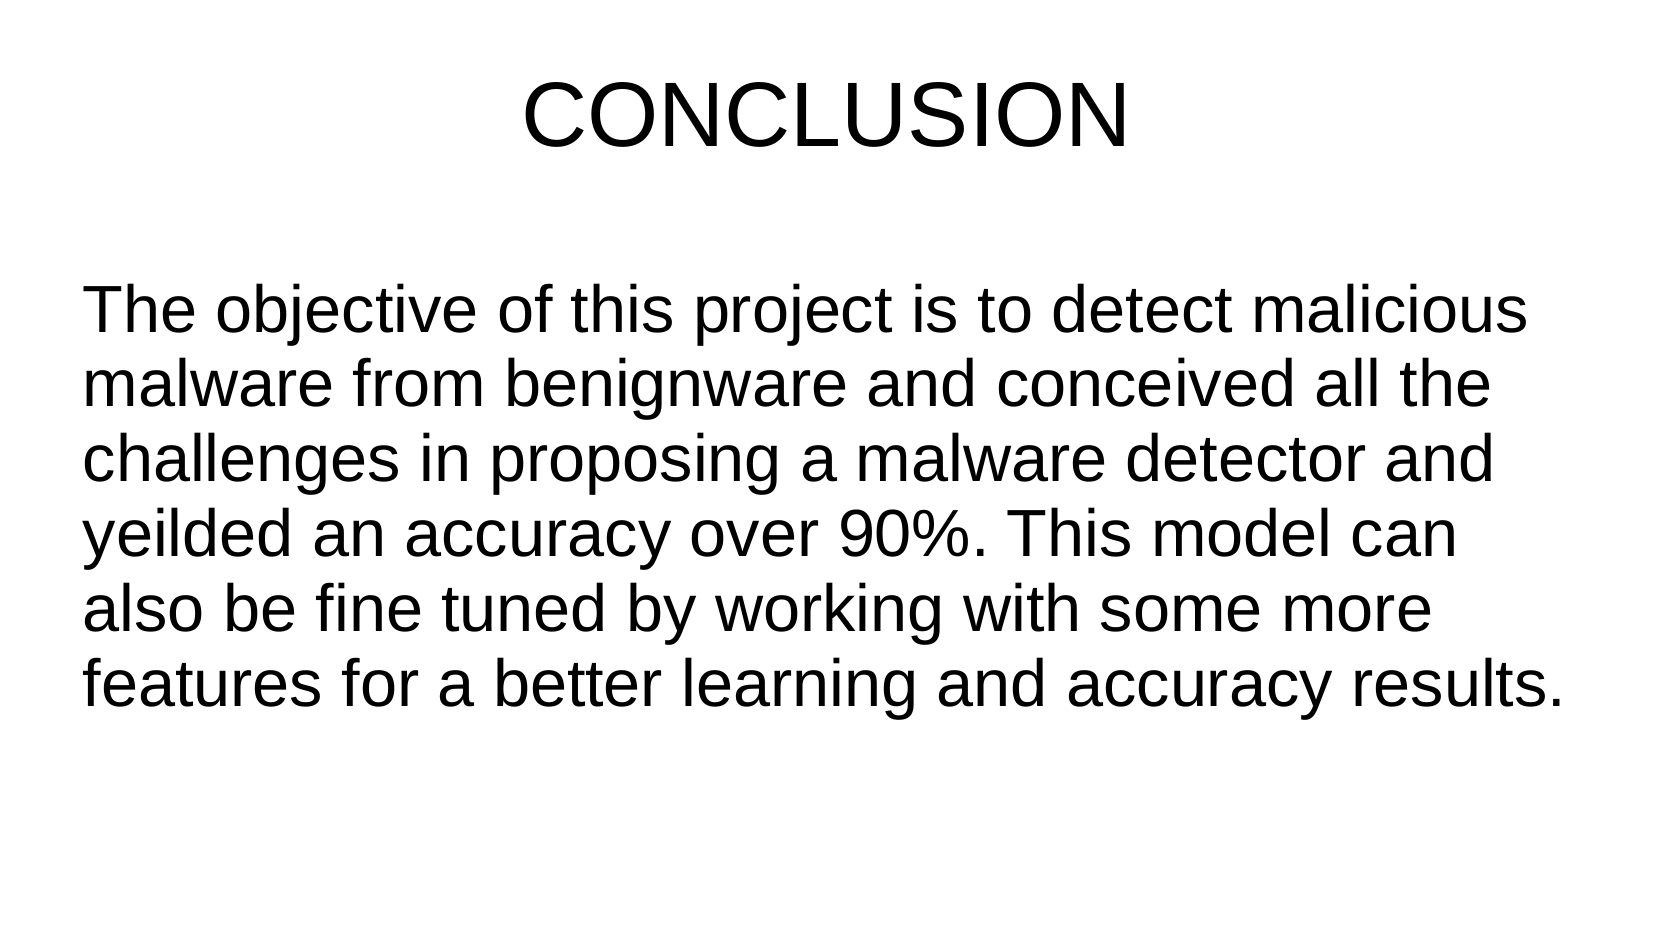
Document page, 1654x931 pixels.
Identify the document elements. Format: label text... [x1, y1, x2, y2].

list The objective of this project is to detect malicious malware from benignware and conceived all the challenges in proposing a malware detector and yeilded an accuracy over 90%. This model can also be fine tuned by working with some more features for a better learning and accuracy results. [82, 271, 1571, 812]
title CONCLUSION [82, 37, 1571, 193]
